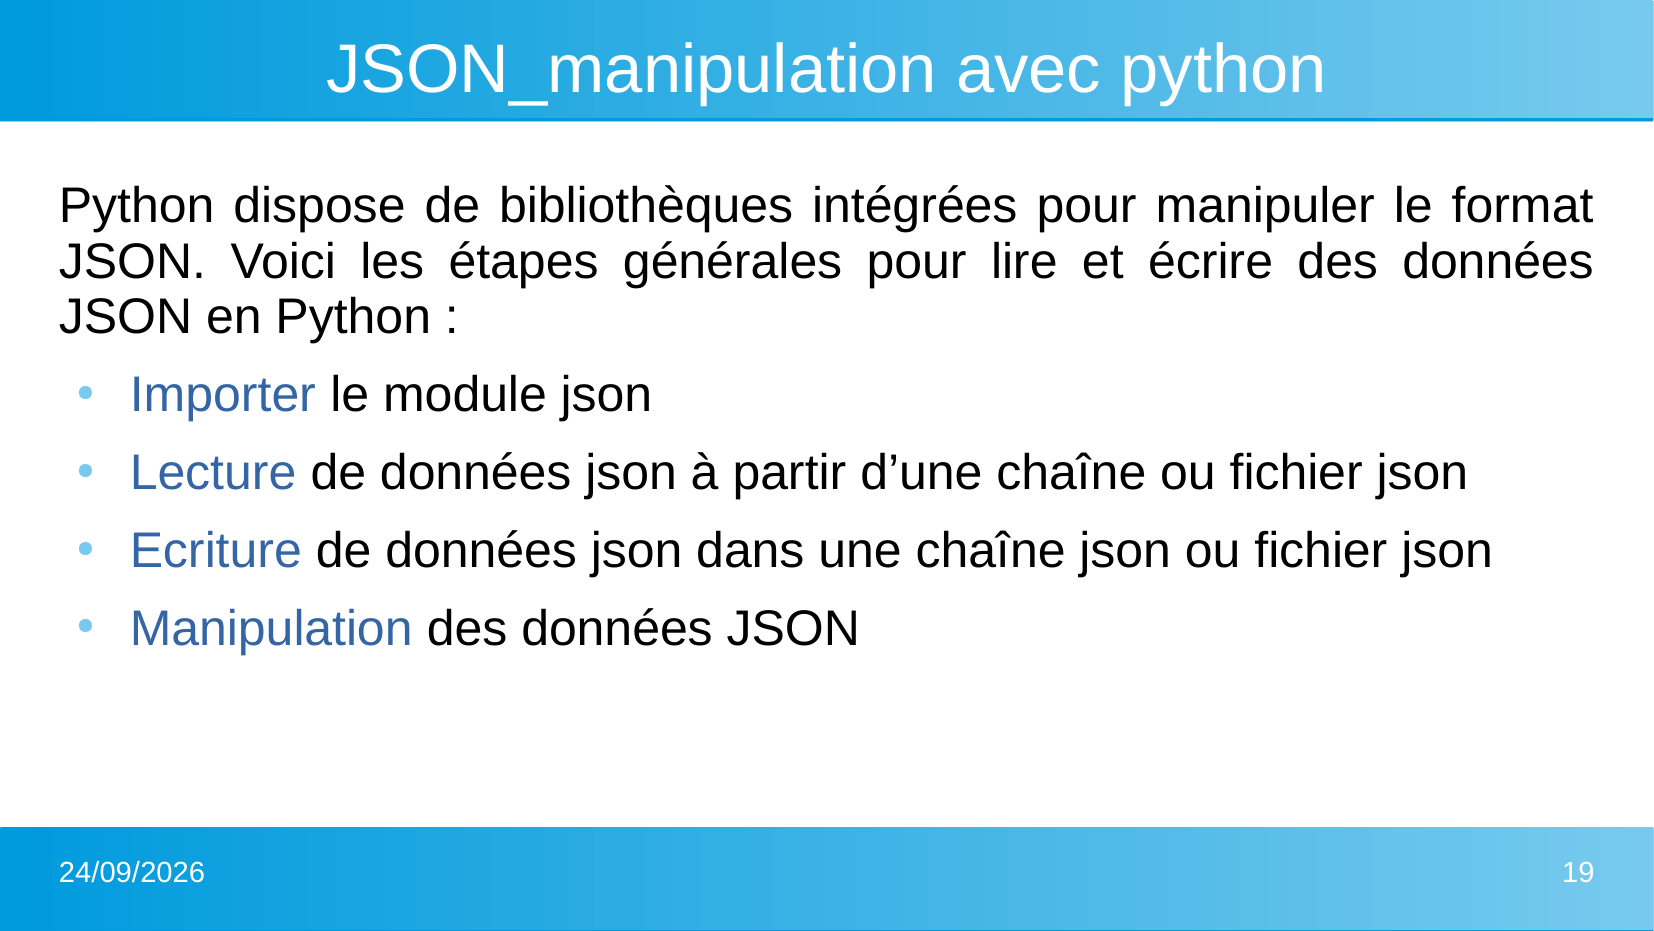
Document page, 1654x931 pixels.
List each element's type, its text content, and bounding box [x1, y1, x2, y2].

title JSON_manipulation avec python [58, 29, 1595, 108]
list Python dispose de bibliothèques intégrées pour manipuler le format JSON. Voici les étapes générales pour lire et écrire des données JSON en Python : Importer le module json Lecture de données json à partir d’une chaîne ou fichier json Ecriture de données json dans une chaîne json ou fichier json Manipulation des données JSON [58, 177, 1595, 768]
